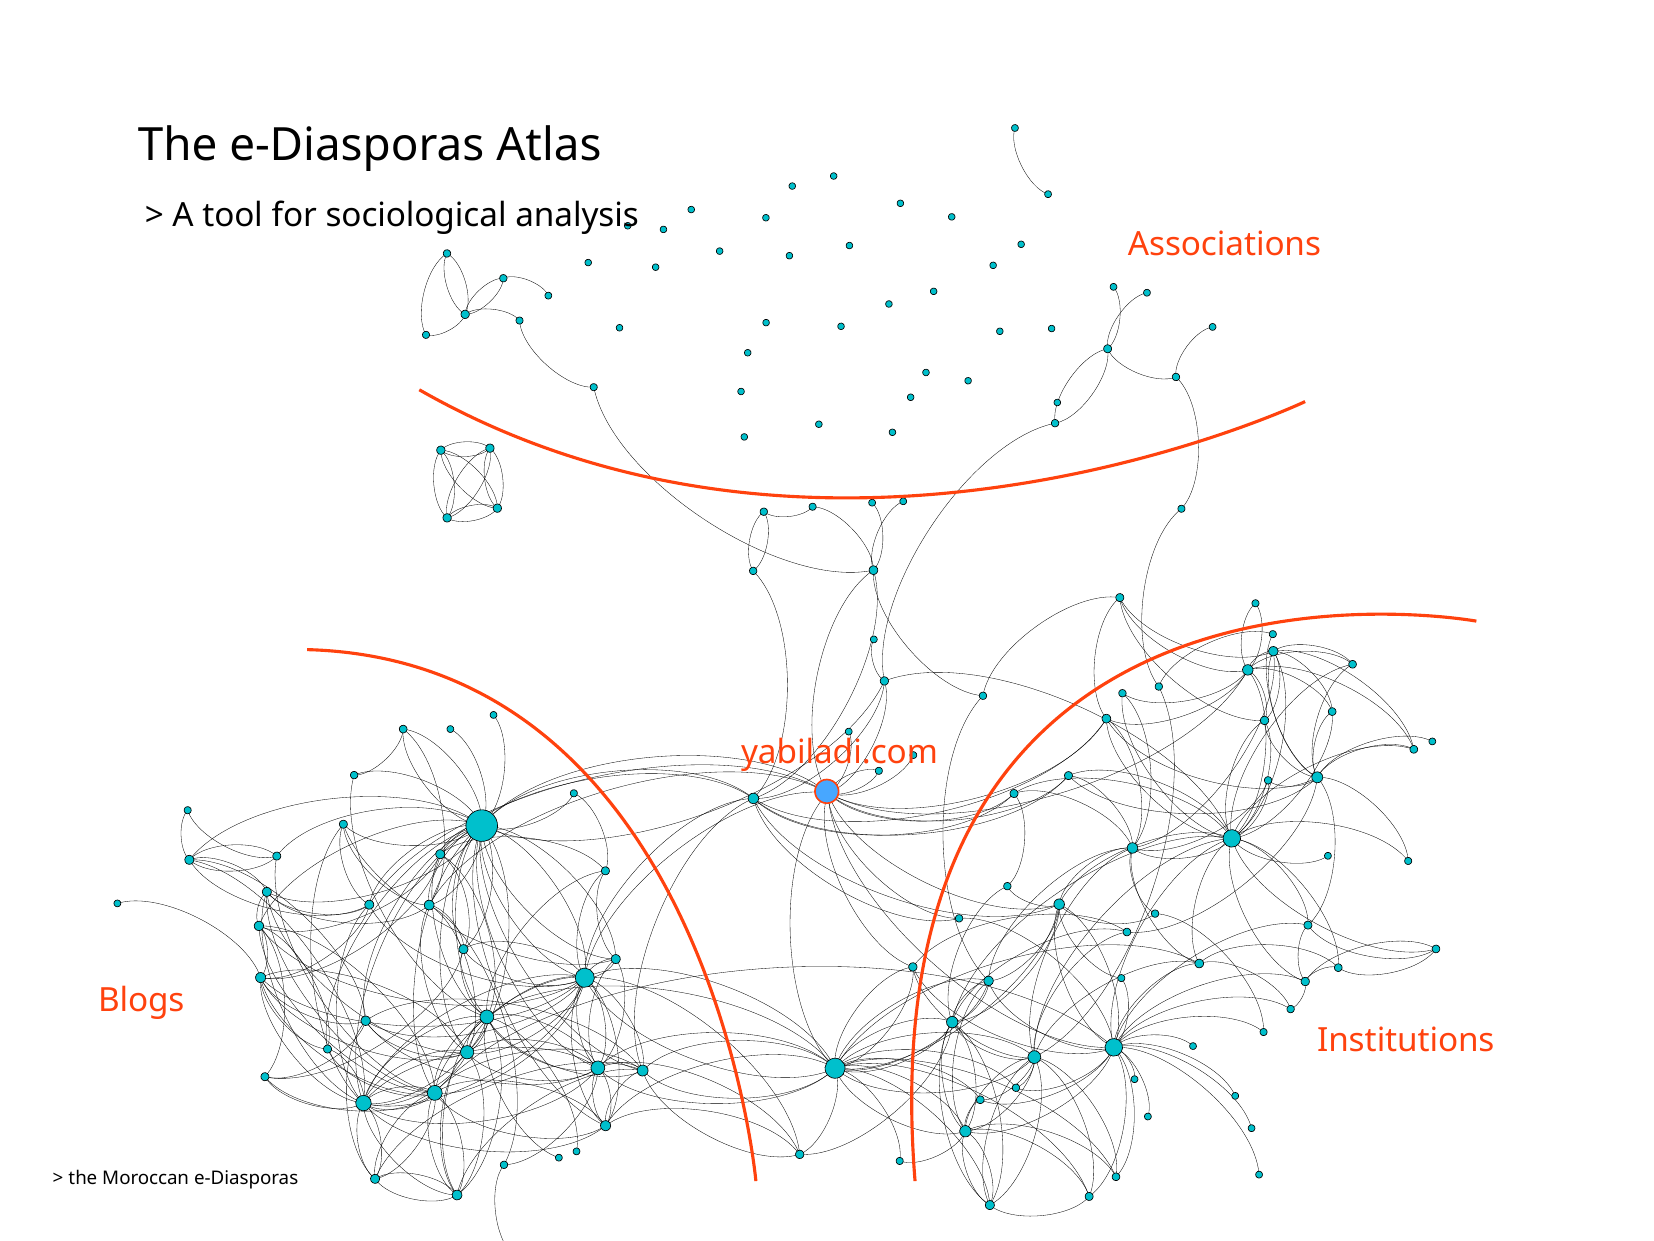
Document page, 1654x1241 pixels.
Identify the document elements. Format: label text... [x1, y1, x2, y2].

text_box yabiladi.com [726, 720, 921, 769]
text_box [814, 779, 839, 804]
text_box Institutions [1302, 1008, 1500, 1063]
picture [0, 0, 1654, 1241]
text_box Associations [1113, 212, 1335, 267]
text_box > A tool for sociological analysis [130, 183, 641, 238]
text_box > the Moroccan e-Diasporas [38, 1157, 311, 1195]
text_box Blogs [83, 968, 201, 1023]
text_box The e-Diasporas Atlas [123, 118, 641, 233]
